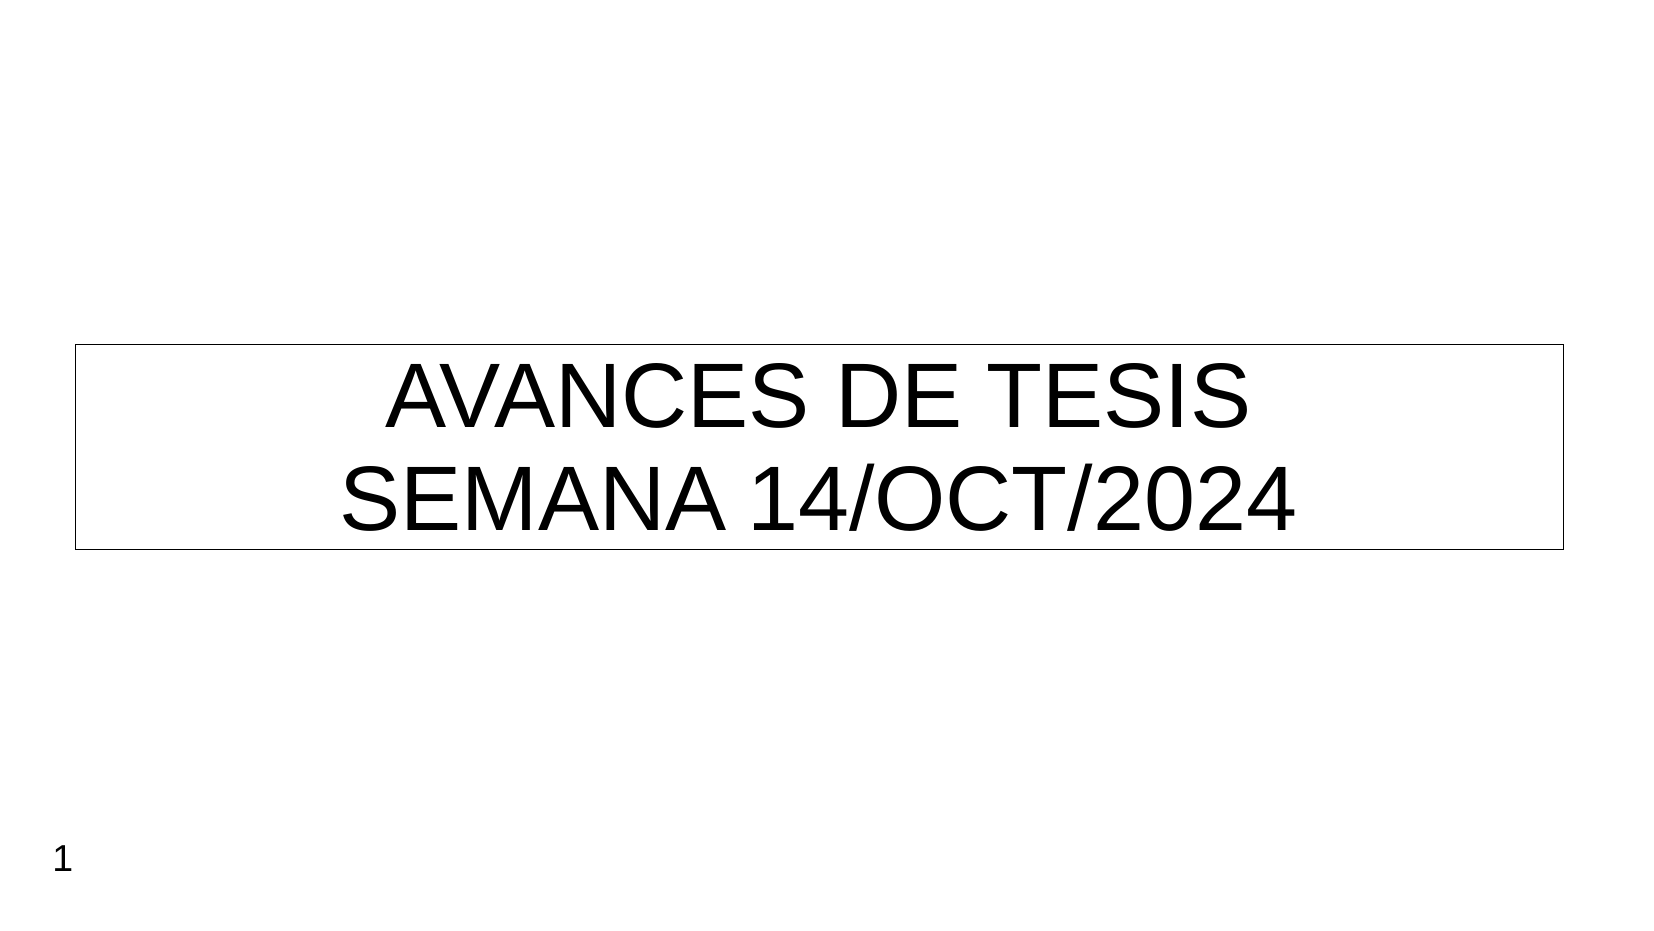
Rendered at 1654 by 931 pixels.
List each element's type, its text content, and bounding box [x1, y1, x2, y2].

title AVANCES DE TESIS SEMANA 14/OCT/2024 [75, 344, 1564, 550]
text_box <number> [37, 829, 667, 901]
